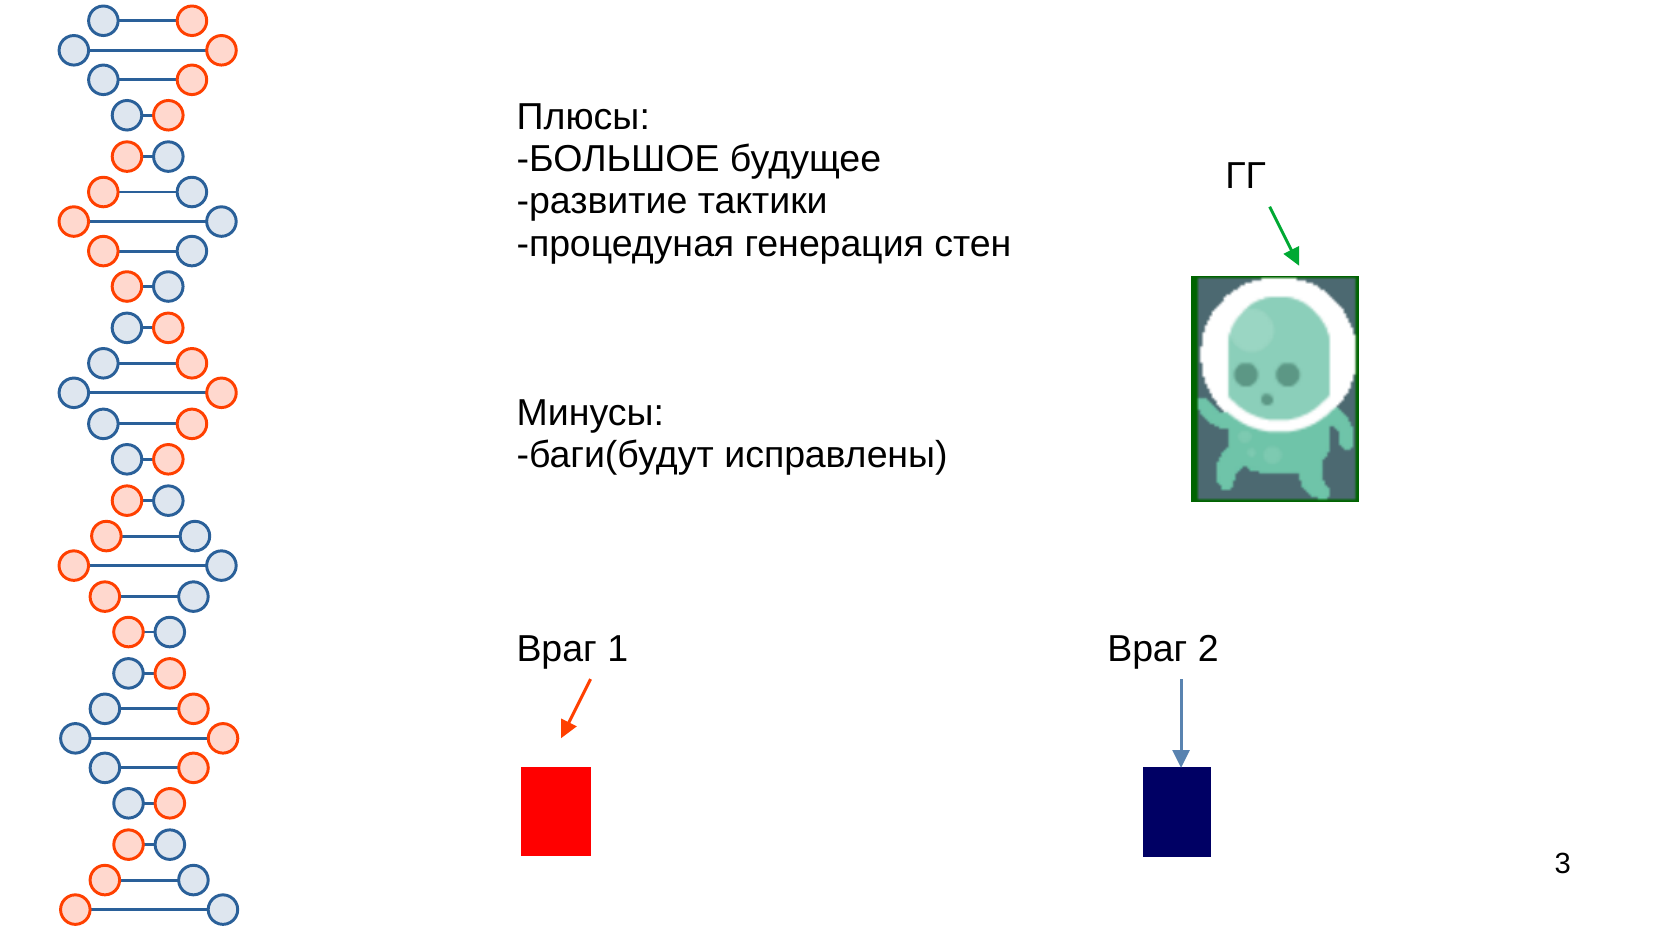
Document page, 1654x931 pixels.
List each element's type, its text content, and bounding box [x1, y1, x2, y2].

text_box ГГ [1210, 147, 1359, 276]
text_box Враг 1 [501, 620, 709, 709]
picture [1143, 767, 1211, 857]
picture [521, 767, 591, 856]
text_box Враг 2 [1092, 620, 1329, 680]
picture [1191, 276, 1359, 502]
text_box Минусы: -баги(будут исправлены) [501, 383, 1063, 621]
text_box Плюсы: -БОЛЬШОЕ будущее -развитие тактики -процедуная генерация стен [501, 88, 1418, 621]
